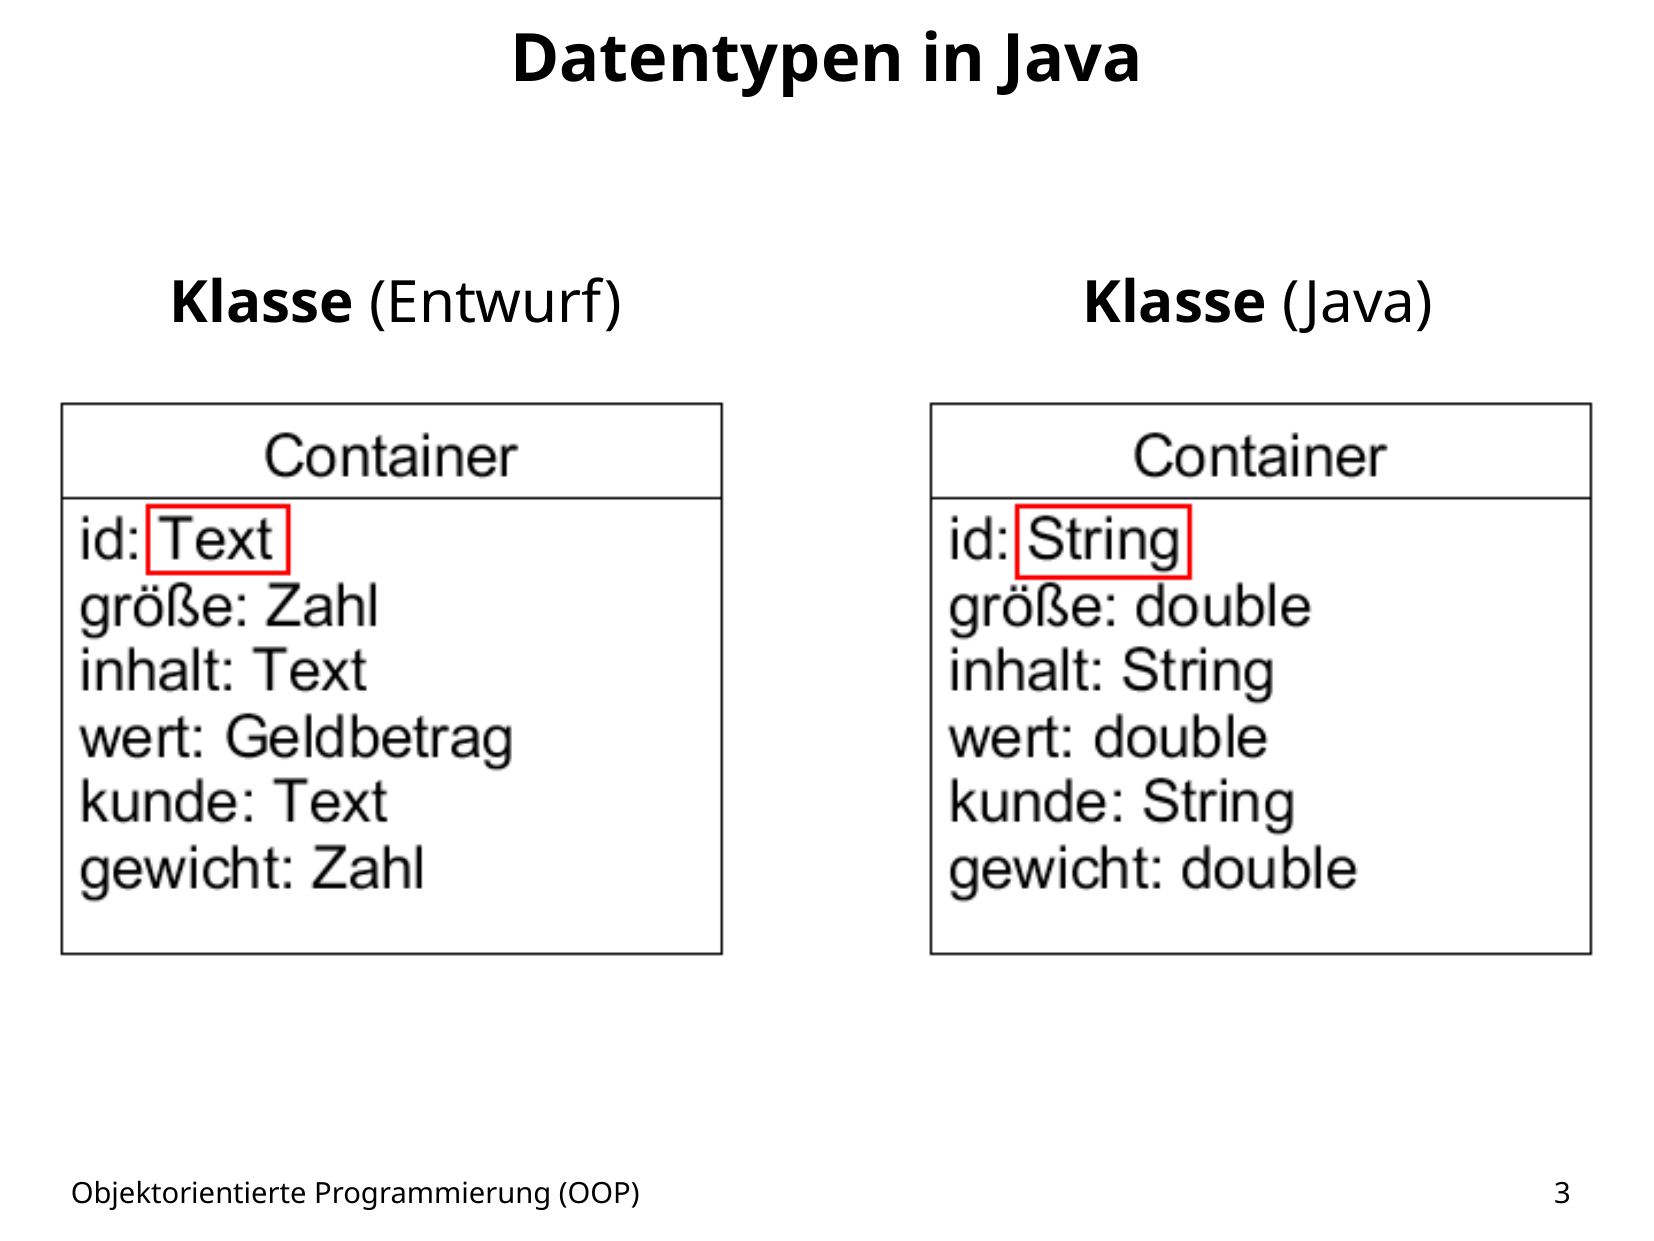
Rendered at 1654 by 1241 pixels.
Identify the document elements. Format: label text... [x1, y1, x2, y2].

title Datentypen in Java [0, 5, 1654, 107]
picture [59, 401, 1595, 958]
list Klasse (Java) [933, 259, 1583, 367]
list Klasse (Entwurf) [70, 259, 721, 367]
